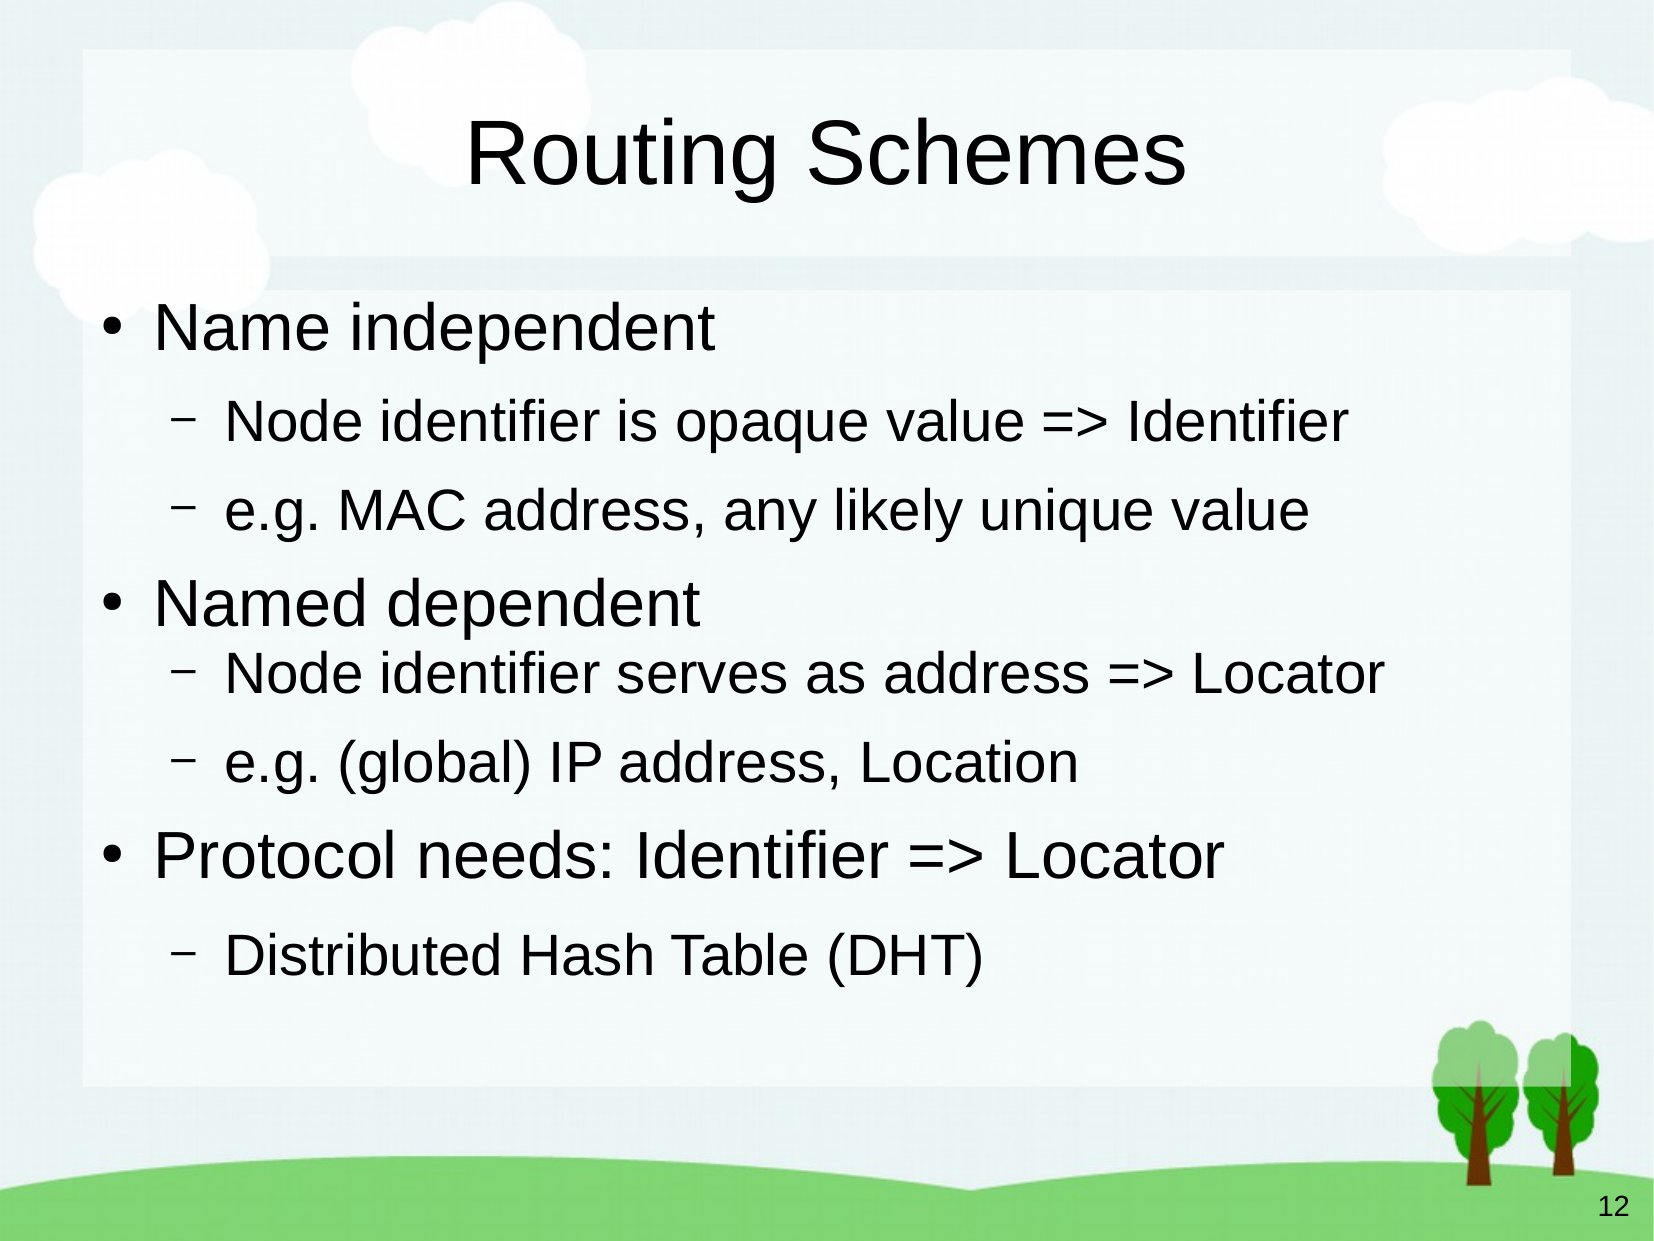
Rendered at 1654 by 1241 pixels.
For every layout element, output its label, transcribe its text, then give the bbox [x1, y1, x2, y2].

title Routing Schemes [82, 49, 1571, 257]
picture [0, 0, 1654, 1241]
list Name independent Node identifier is opaque value => Identifier e.g. MAC address, any likely unique value Named dependent Node identifier serves as address => Locator e.g. (global) IP address, Location Protocol needs: Identifier => Locator Distributed Hash Table (DHT) [82, 290, 1571, 1087]
